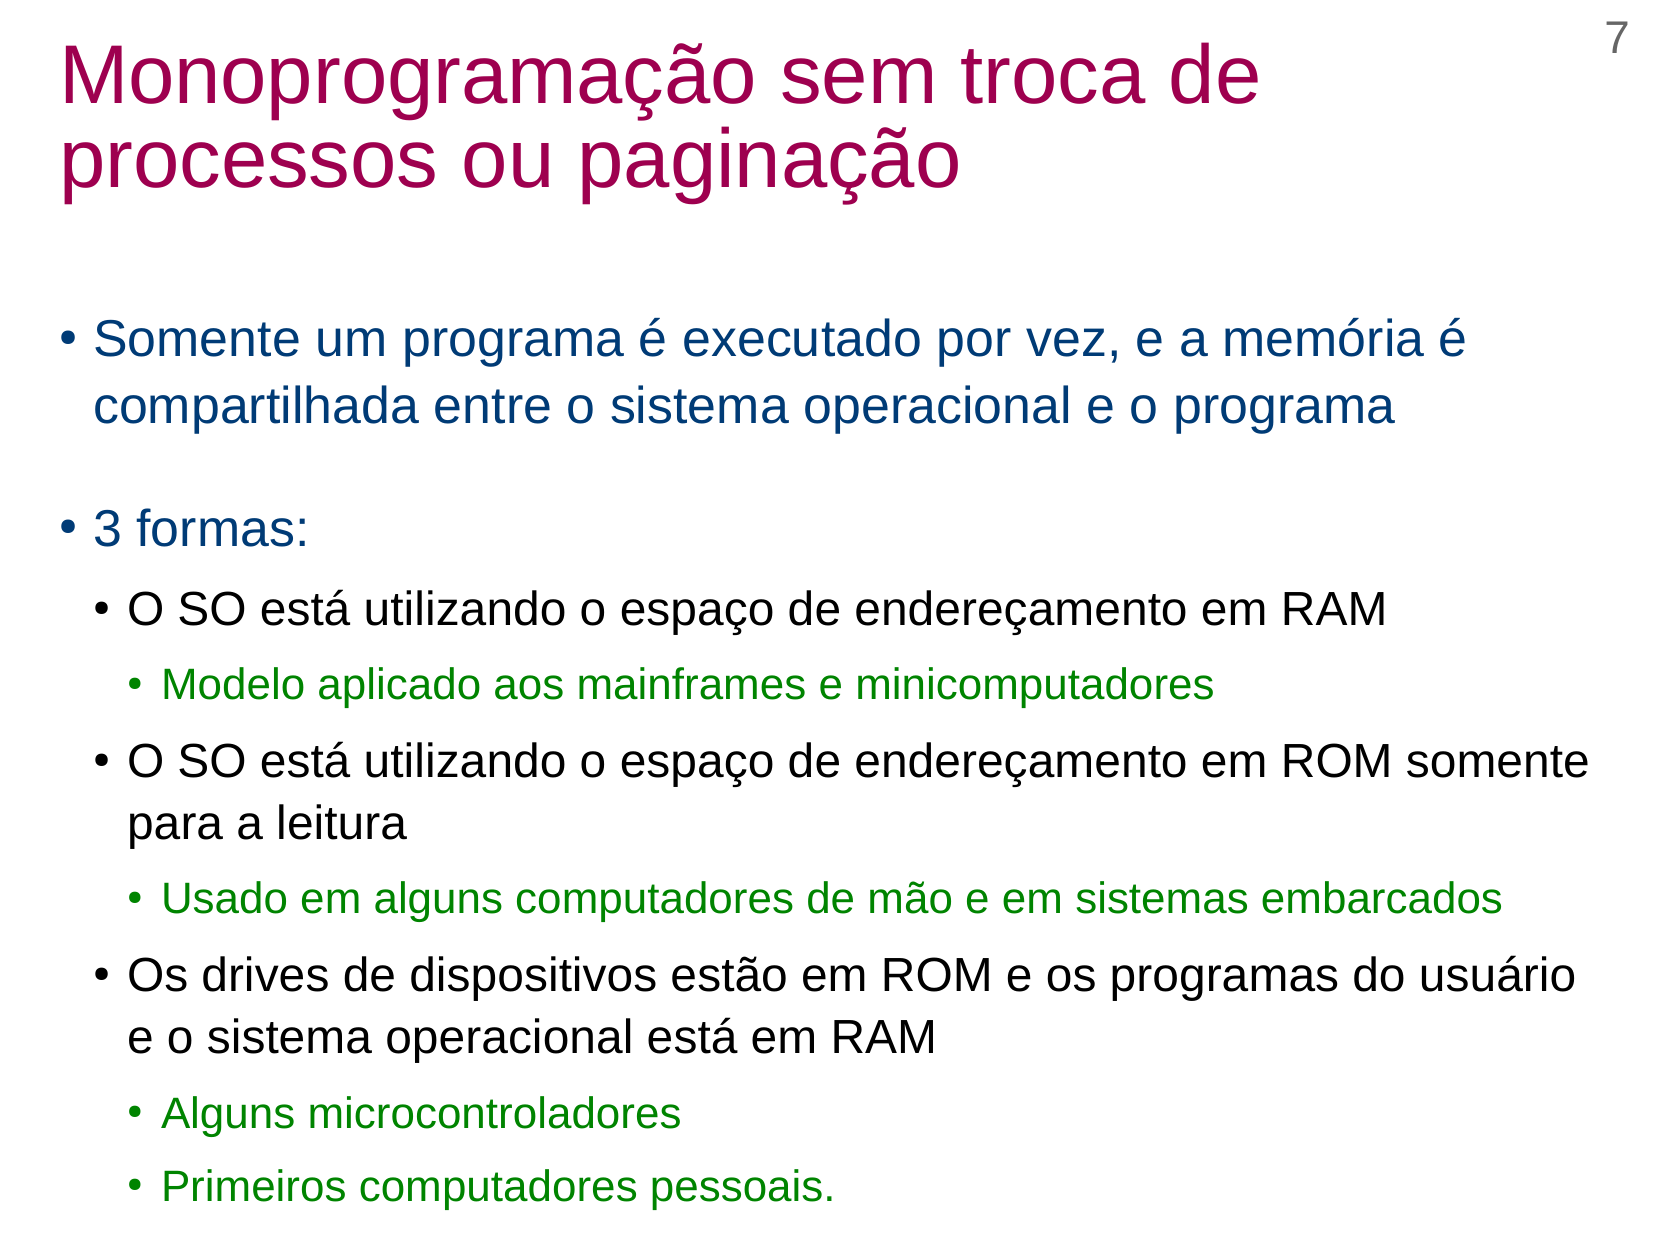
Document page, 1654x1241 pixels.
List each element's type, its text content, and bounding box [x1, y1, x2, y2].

title Monoprogramação sem troca de processos ou paginação [59, 4, 1595, 237]
list Somente um programa é executado por vez, e a memória é compartilhada entre o sistema operacional e o programa 3 formas: O SO está utilizando o espaço de endereçamento em RAM Modelo aplicado aos mainframes e minicomputadores O SO está utilizando o espaço de endereçamento em ROM somente para a leitura Usado em alguns computadores de mão e em sistemas embarcados Os drives de dispositivos estão em ROM e os programas do usuário e o sistema operacional está em RAM Alguns microcontroladores Primeiros computadores pessoais. [59, 301, 1595, 1211]
